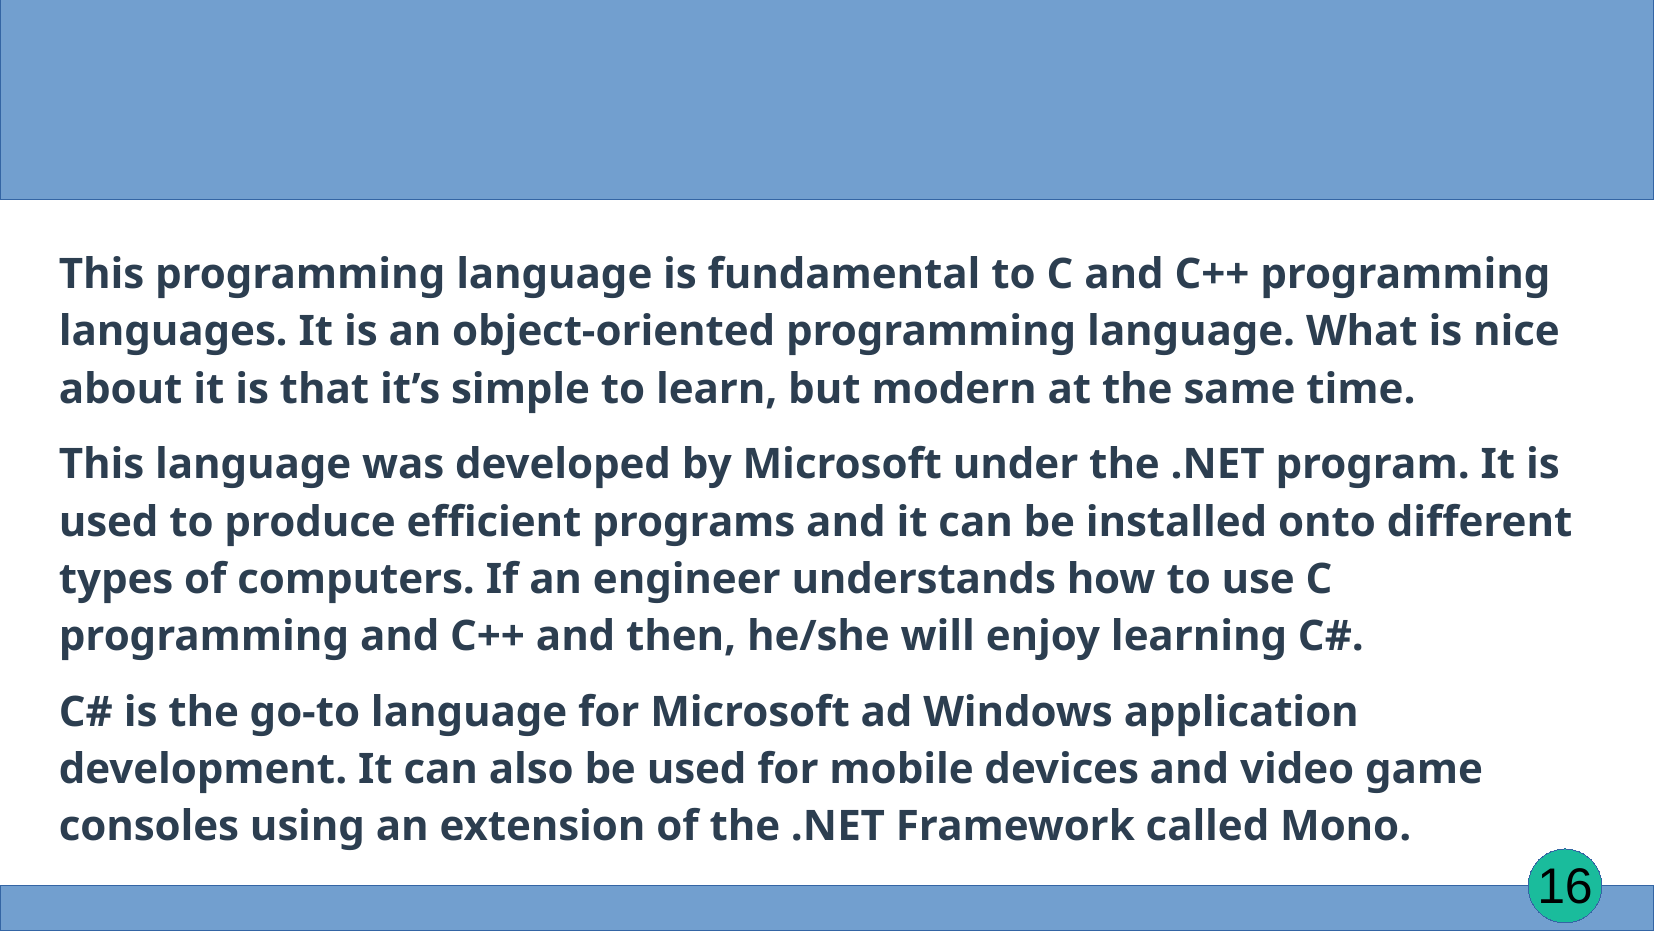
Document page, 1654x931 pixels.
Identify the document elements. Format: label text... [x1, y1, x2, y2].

list This programming language is fundamental to C and C++ programming languages. It is an object-oriented programming language. What is nice about it is that it’s simple to learn, but modern at the same time. This language was developed by Microsoft under the .NET program. It is used to produce efficient programs and it can be installed onto different types of computers. If an engineer understands how to use C programming and C++ and then, he/she will enjoy learning C#. C# is the go-to language for Microsoft ad Windows application development. It can also be used for mobile devices and video game consoles using an extension of the .NET Framework called Mono. [59, 243, 1595, 864]
